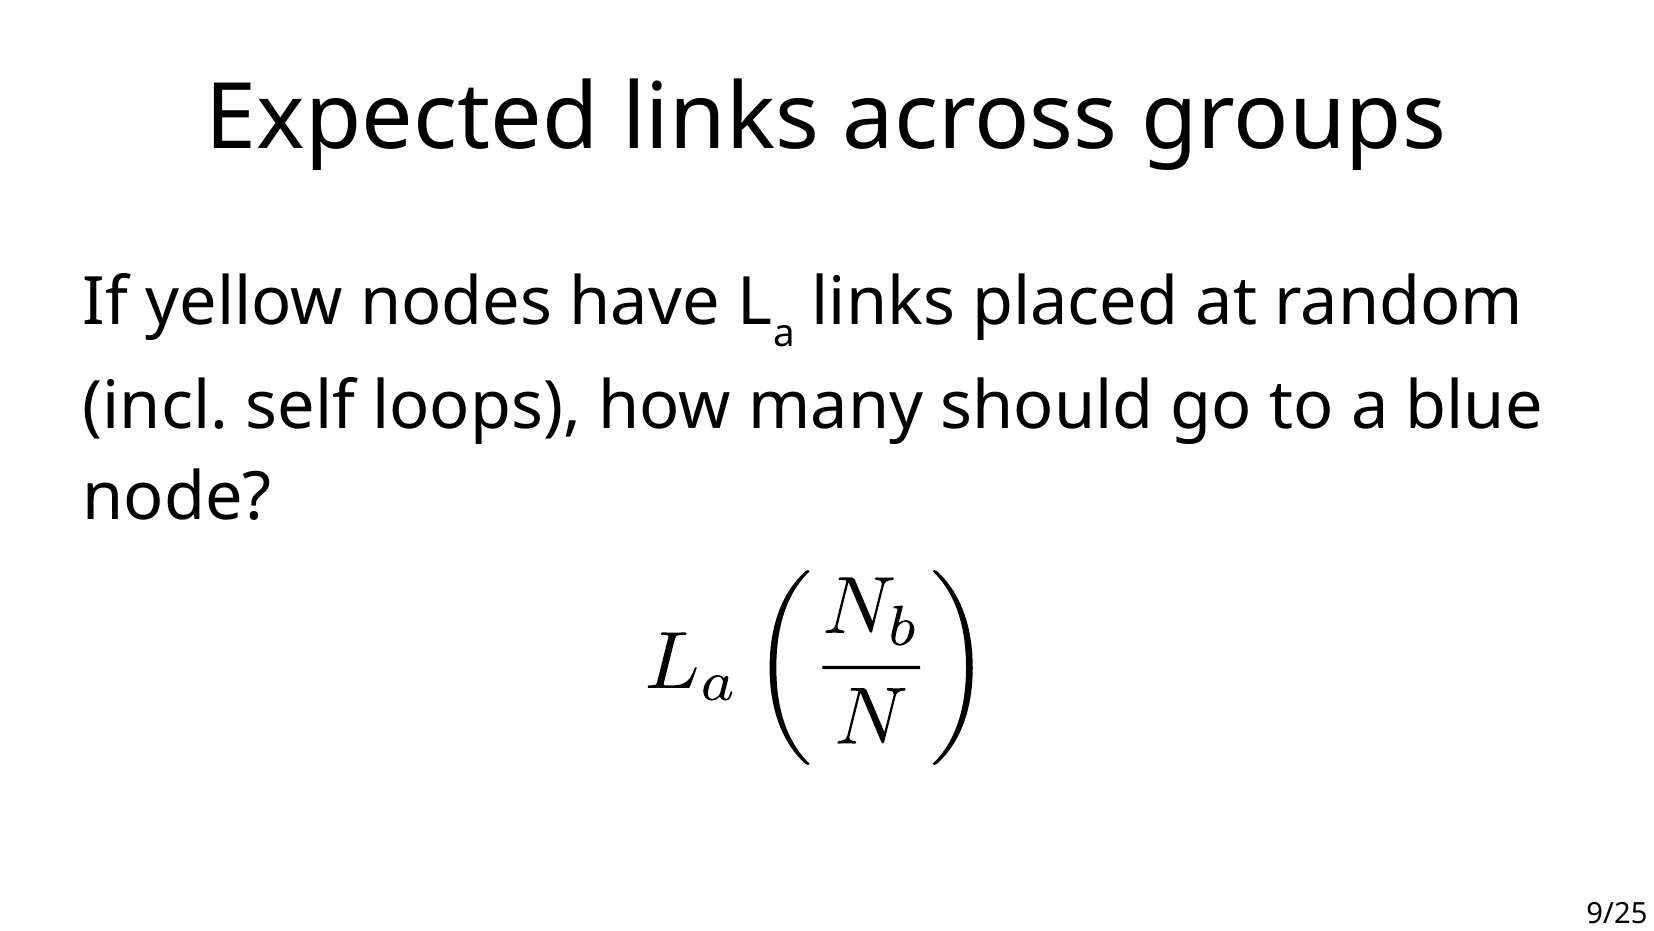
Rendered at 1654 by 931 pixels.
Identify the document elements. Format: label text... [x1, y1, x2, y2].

title Expected links across groups [82, 1, 1571, 226]
list If yellow nodes have La links placed at random (incl. self loops), how many should go to a blue node? [82, 253, 1571, 646]
picture [644, 570, 990, 766]
